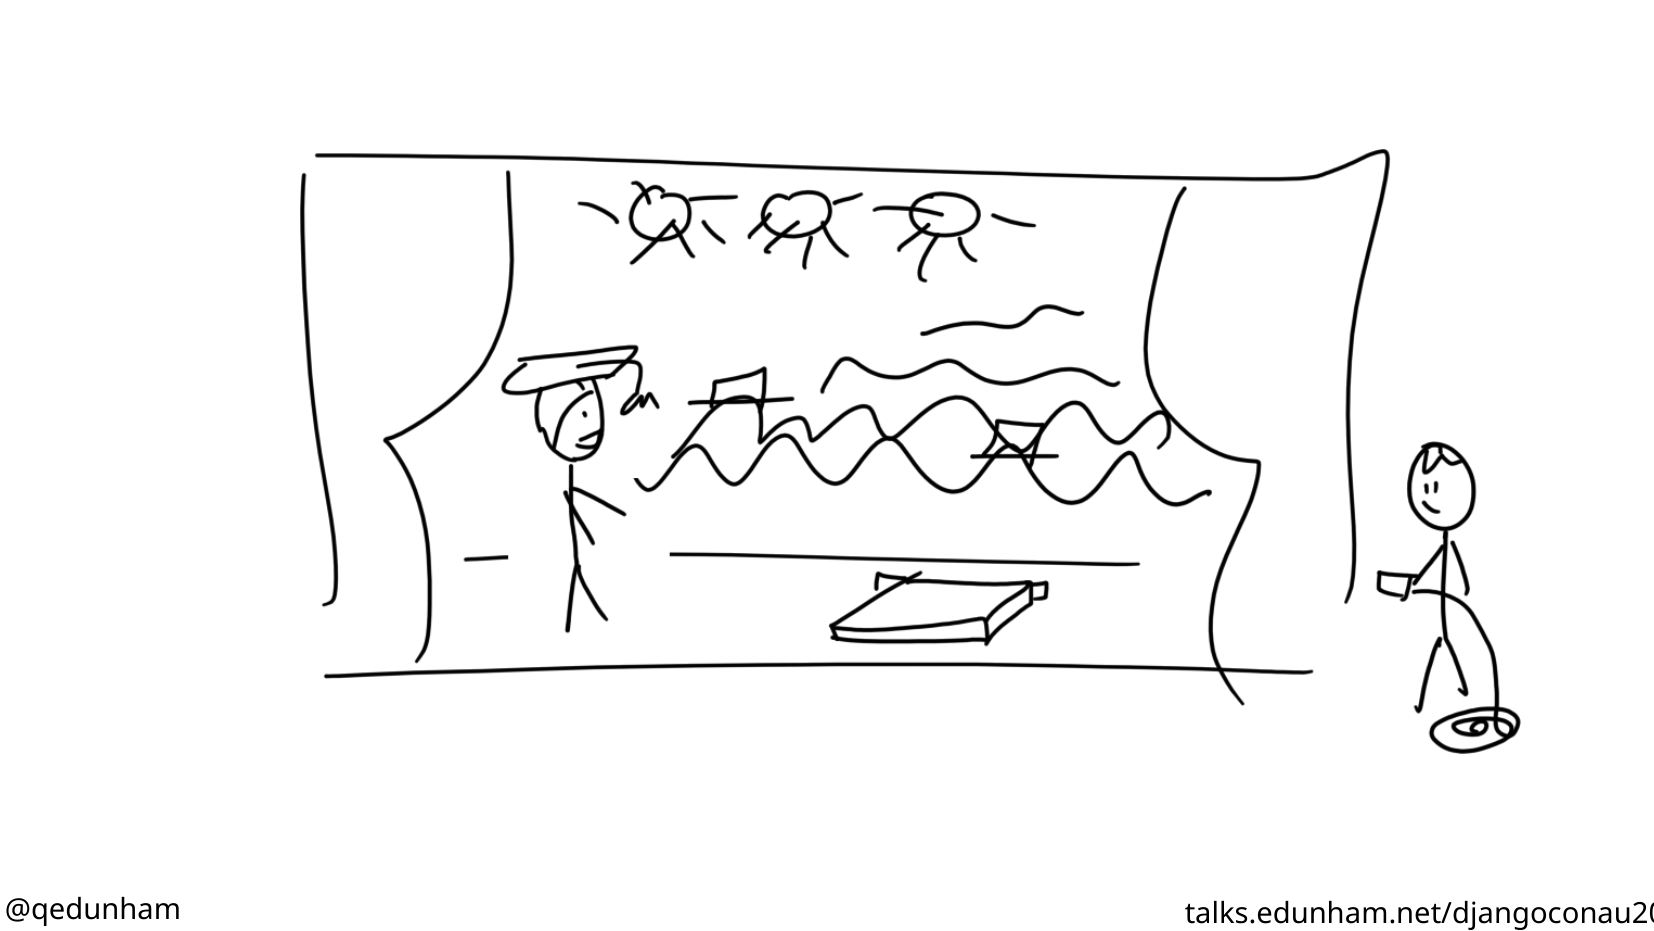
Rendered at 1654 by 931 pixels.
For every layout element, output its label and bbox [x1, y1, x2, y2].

picture [300, 149, 1521, 754]
